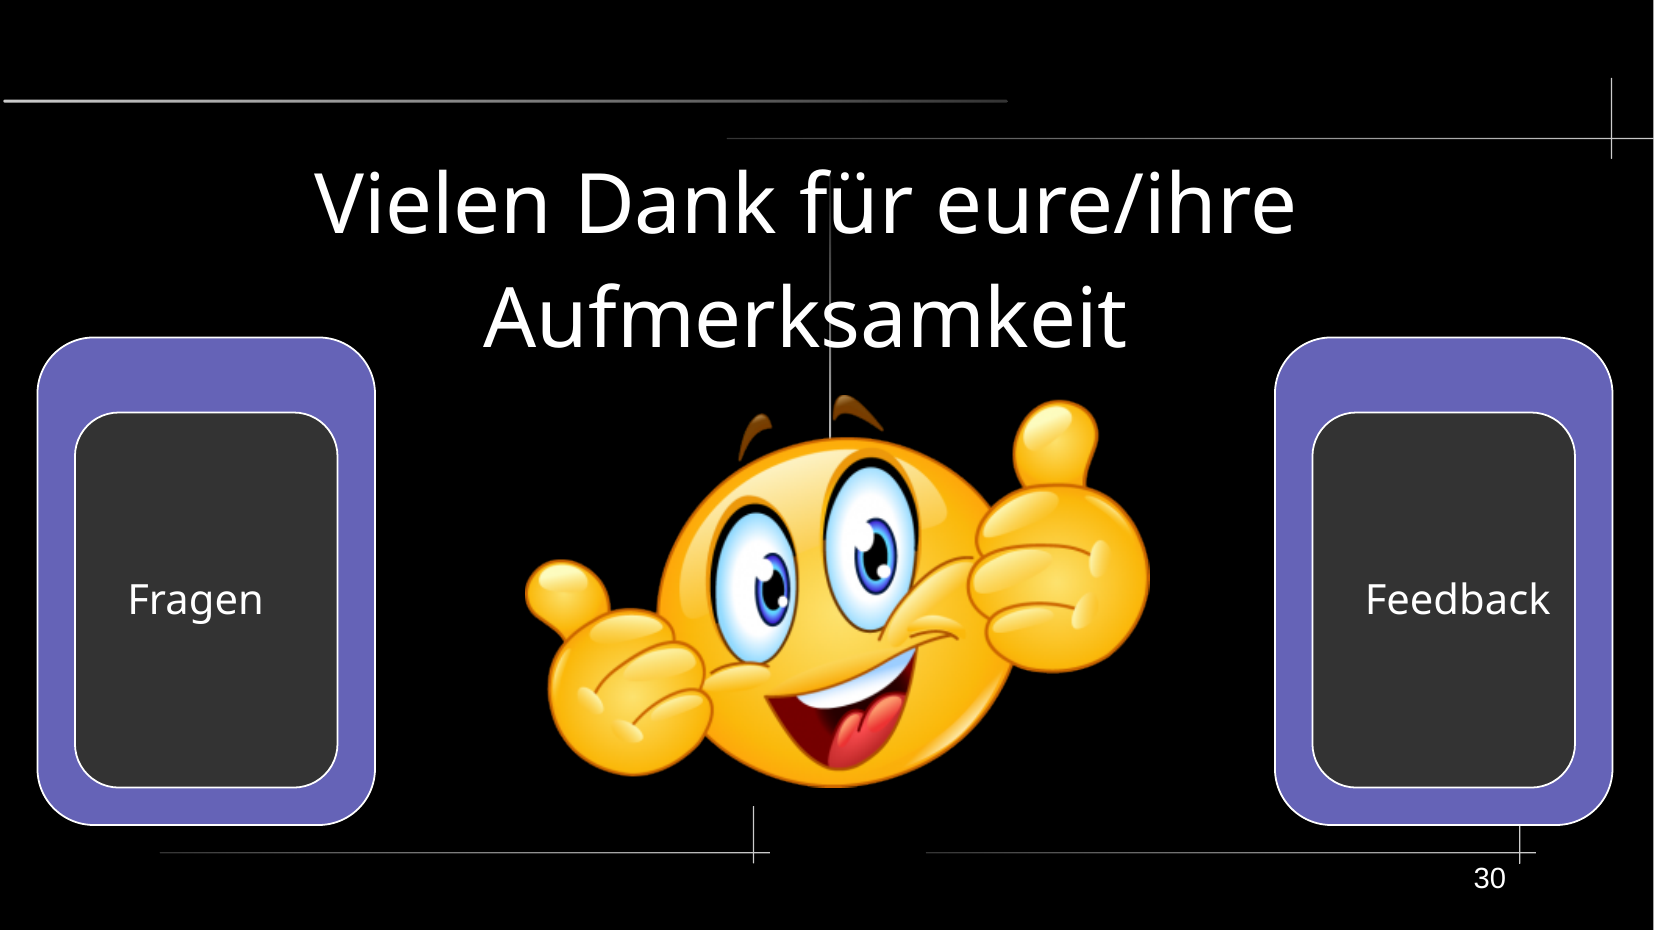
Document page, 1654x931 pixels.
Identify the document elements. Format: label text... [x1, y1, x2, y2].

text_box Fragen [112, 562, 301, 620]
picture [525, 395, 1150, 788]
subtitle Vielen Dank für eure/ihre Aufmerksamkeit [23, 11, 1589, 505]
text_box [1274, 337, 1613, 826]
text_box Feedback [1350, 562, 1613, 661]
text_box [37, 337, 376, 826]
